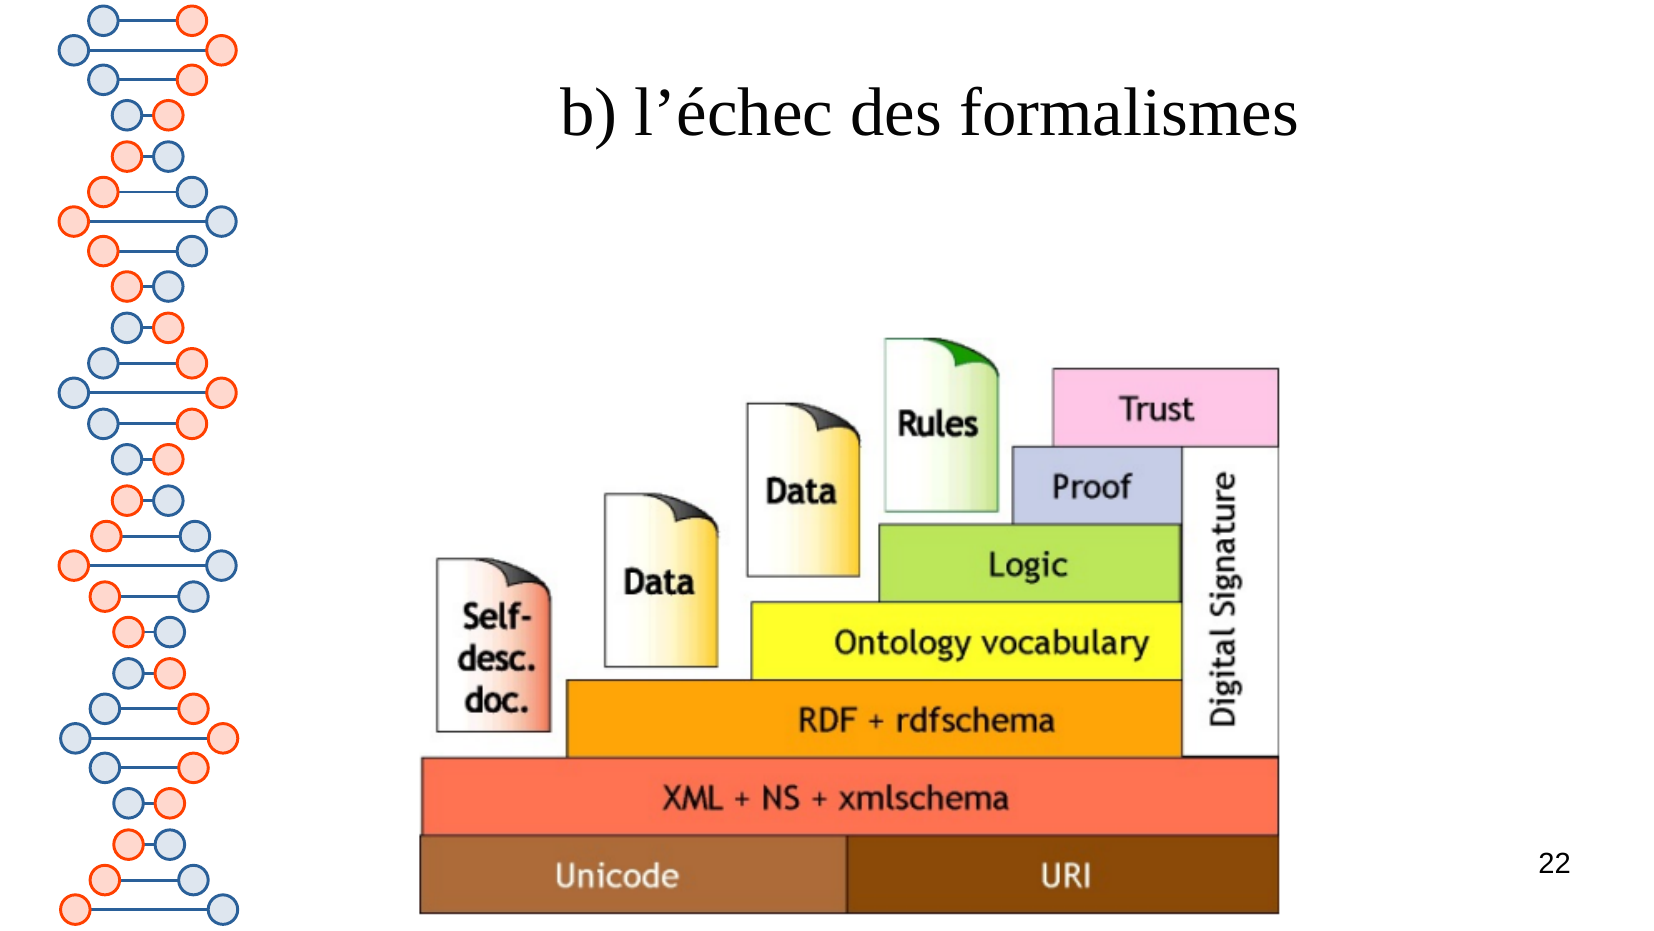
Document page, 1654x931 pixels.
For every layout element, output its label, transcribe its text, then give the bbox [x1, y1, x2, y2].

picture [295, 185, 1346, 931]
title b) l’échec des formalismes [265, 35, 1595, 189]
